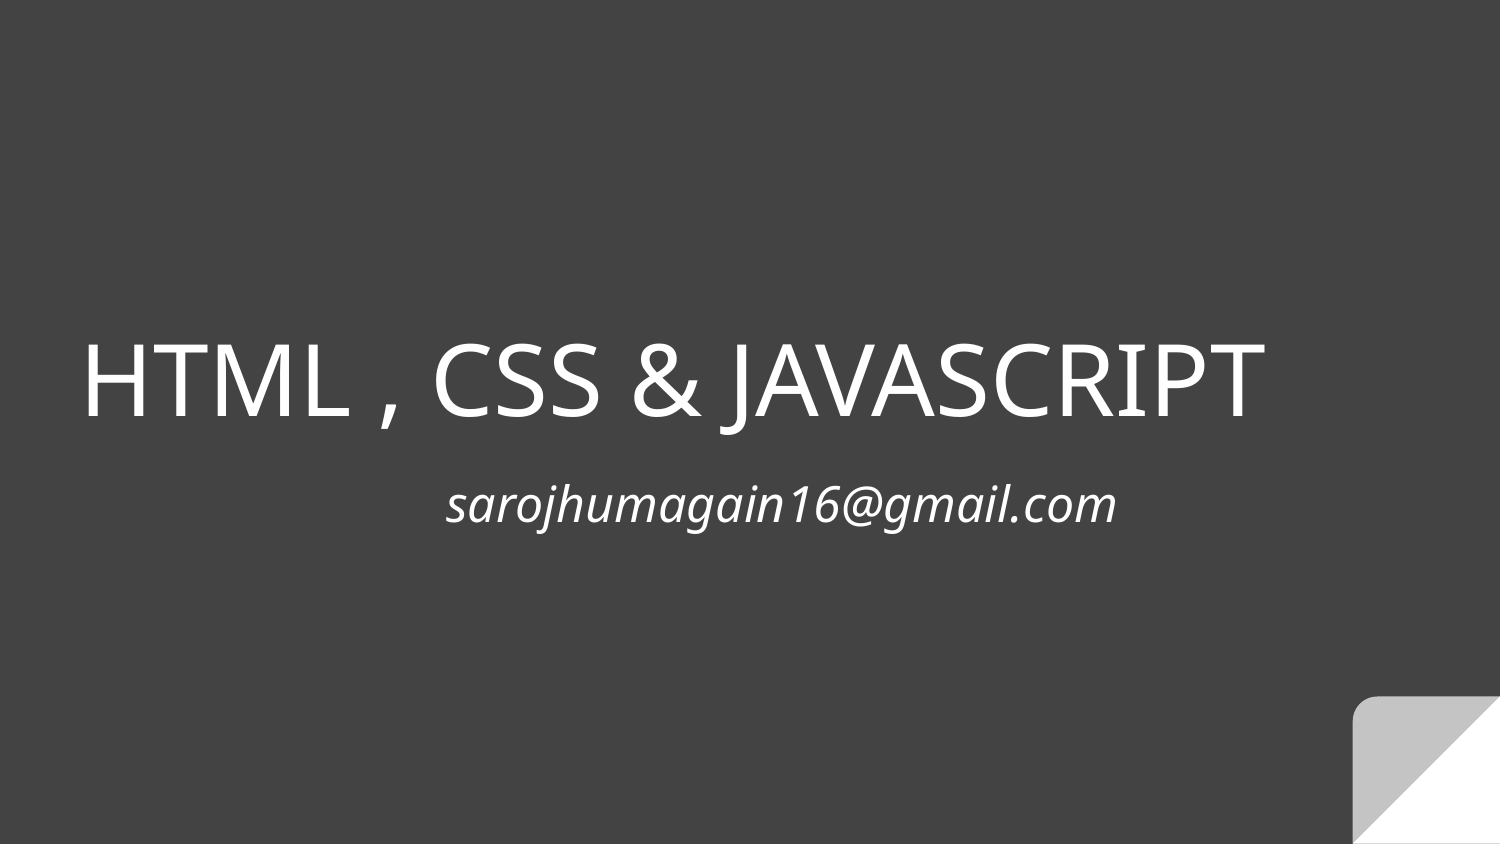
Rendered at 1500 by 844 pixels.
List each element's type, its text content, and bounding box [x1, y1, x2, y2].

title HTML , CSS & JAVASCRIPT [64, 298, 1413, 452]
subtitle sarojhumagain16@gmail.com [64, 457, 1413, 529]
